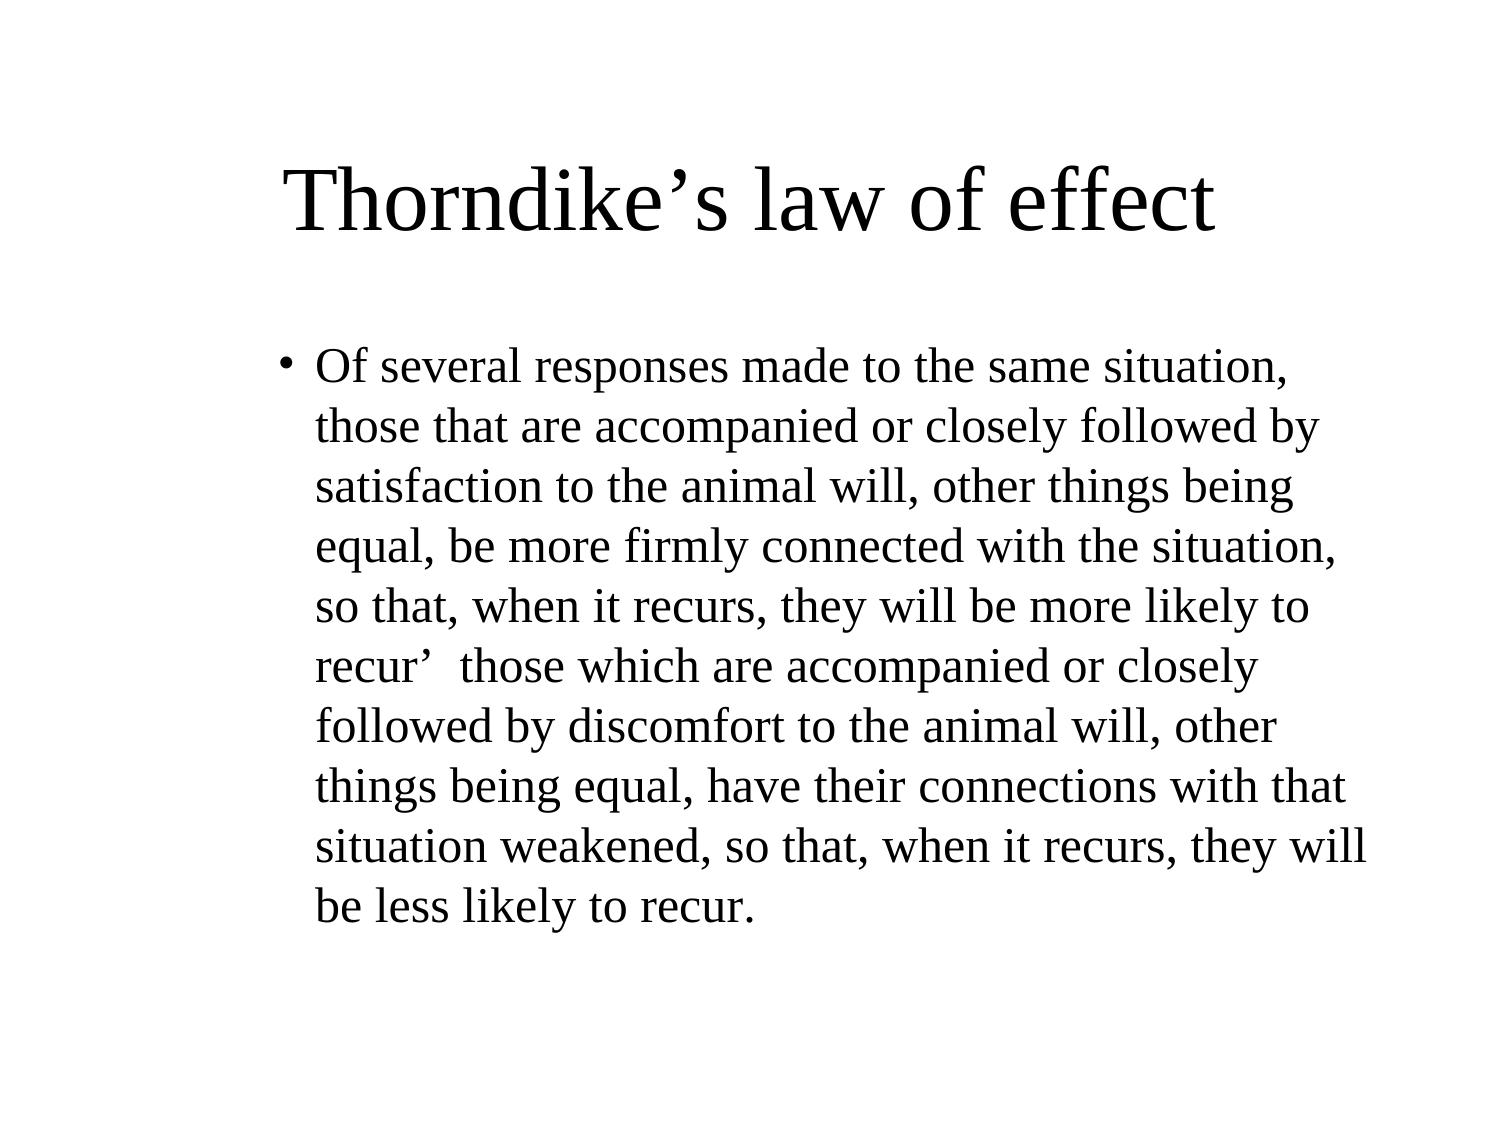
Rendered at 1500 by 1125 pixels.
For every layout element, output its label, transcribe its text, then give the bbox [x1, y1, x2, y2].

title Thorndike’s law of effect [112, 99, 1388, 288]
list Of several responses made to the same situation, those that are accompanied or closely followed by satisfaction to the animal will, other things being equal, be more firmly connected with the situation, so that, when it recurs, they will be more likely to recur’ those which are accompanied or closely followed by discomfort to the animal will, other things being equal, have their connections with that situation weakened, so that, when it recurs, they will be less likely to recur. [112, 324, 1388, 1000]
